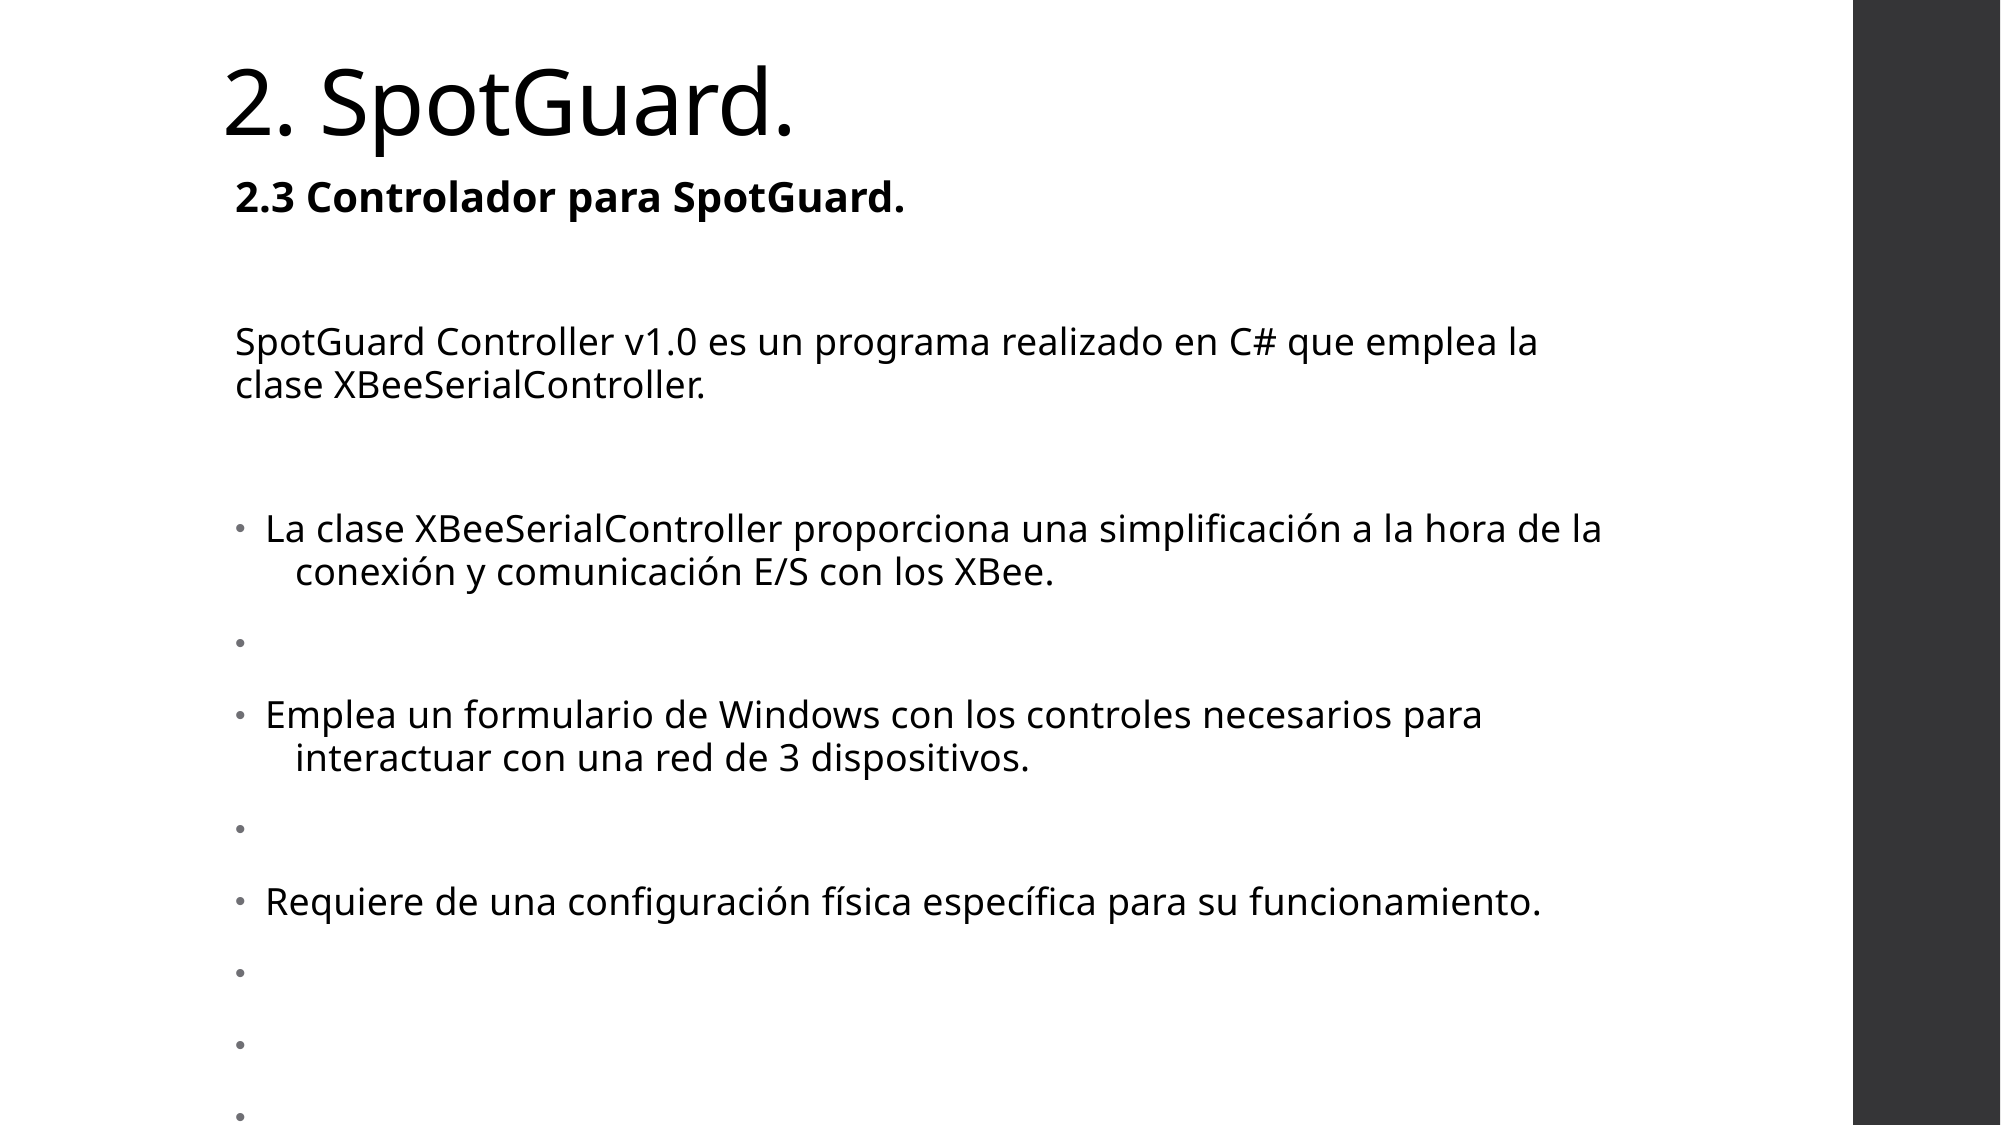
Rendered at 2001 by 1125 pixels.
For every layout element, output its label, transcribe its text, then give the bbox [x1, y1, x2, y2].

list SpotGuard Controller v1.0 es un programa realizado en C# que emplea la clase XBeeSerialController. La clase XBeeSerialController proporciona una simplificación a la hora de la conexión y comunicación E/S con los XBee. Emplea un formulario de Windows con los controles necesarios para interactuar con una red de 3 dispositivos. Requiere de una configuración física específica para su funcionamiento. [220, 314, 1647, 1034]
text_box 2. SpotGuard. [206, 30, 1797, 164]
text_box 2.3 Controlador para SpotGuard. [220, 163, 1000, 229]
